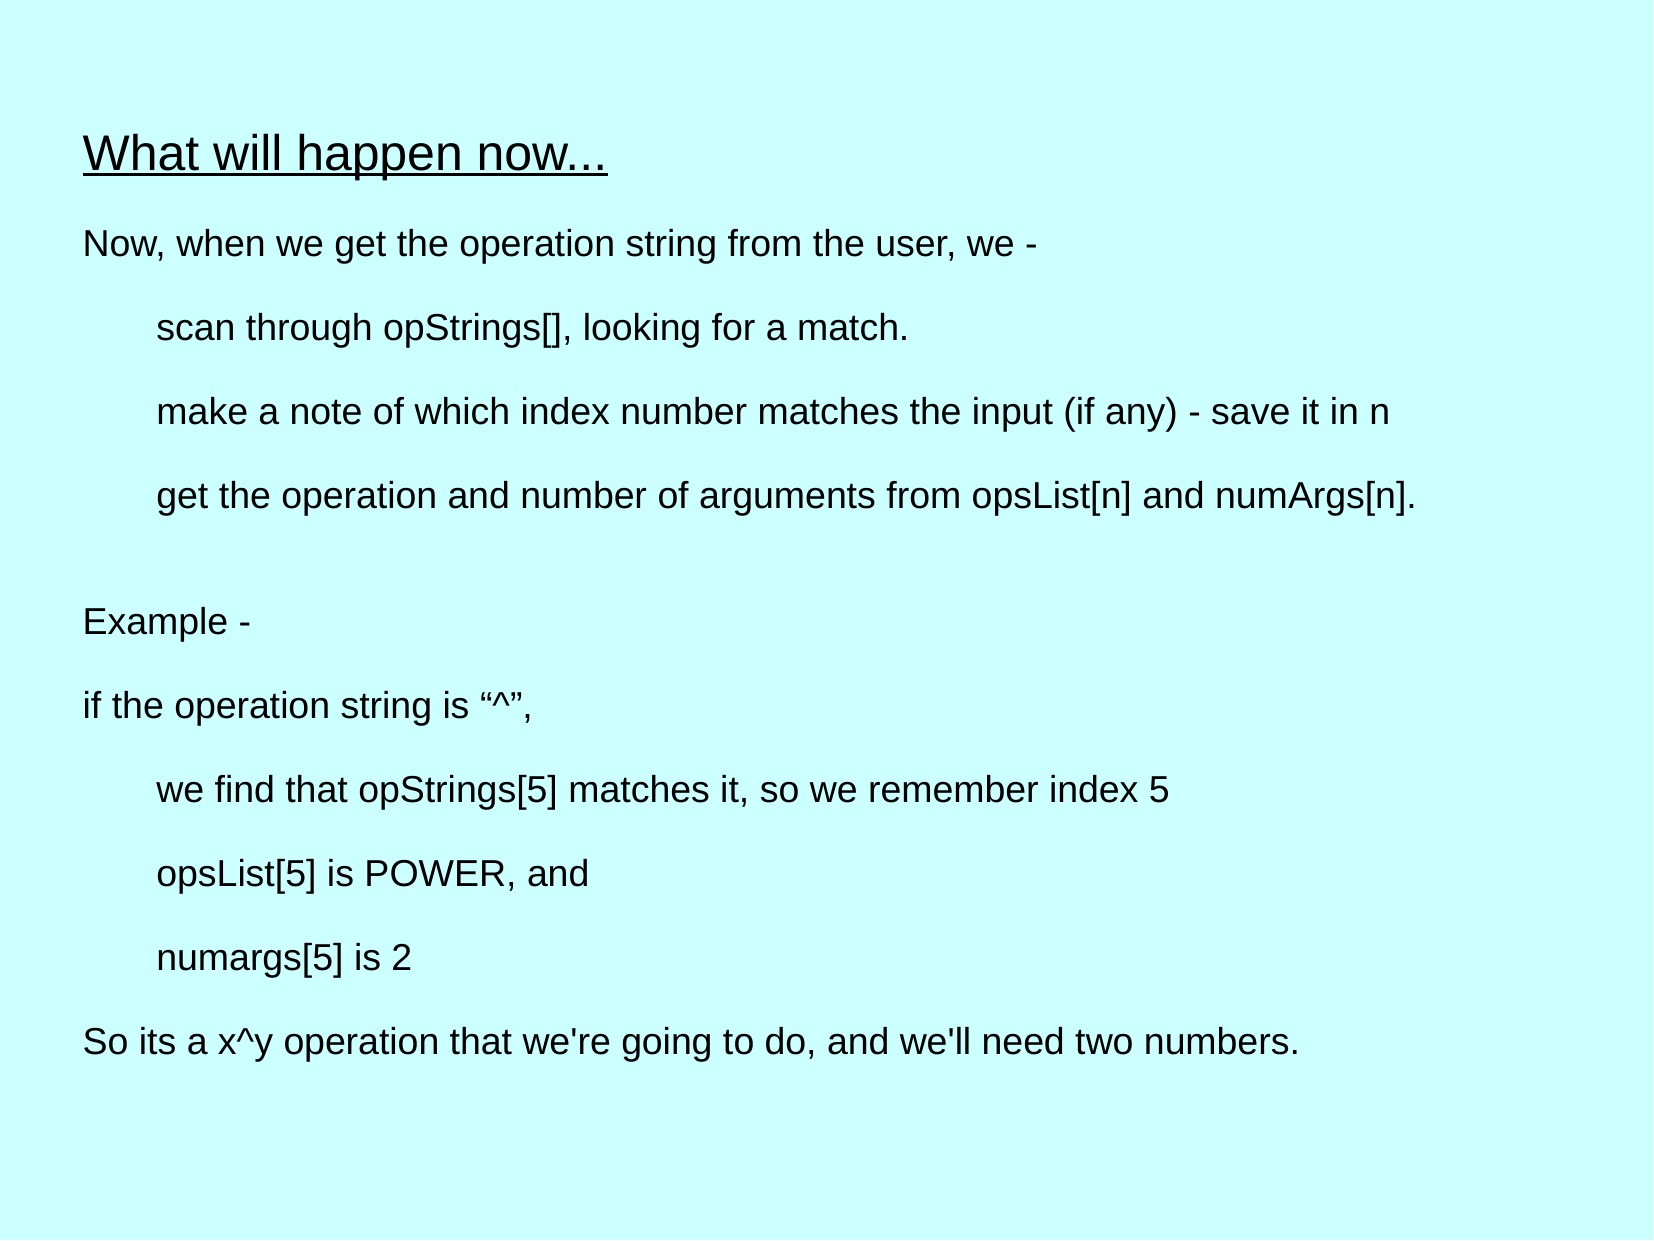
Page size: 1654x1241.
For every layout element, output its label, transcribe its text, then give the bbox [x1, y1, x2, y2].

subtitle What will happen now... Now, when we get the operation string from the user, we - scan through opStrings[], looking for a match. make a note of which index number matches the input (if any) - save it in n get the operation and number of arguments from opsList[n] and numArgs[n]. Example - if the operation string is “^”, we find that opStrings[5] matches it, so we remember index 5 opsList[5] is POWER, and numargs[5] is 2 So its a x^y operation that we're going to do, and we'll need two numbers. [82, 82, 1583, 1158]
